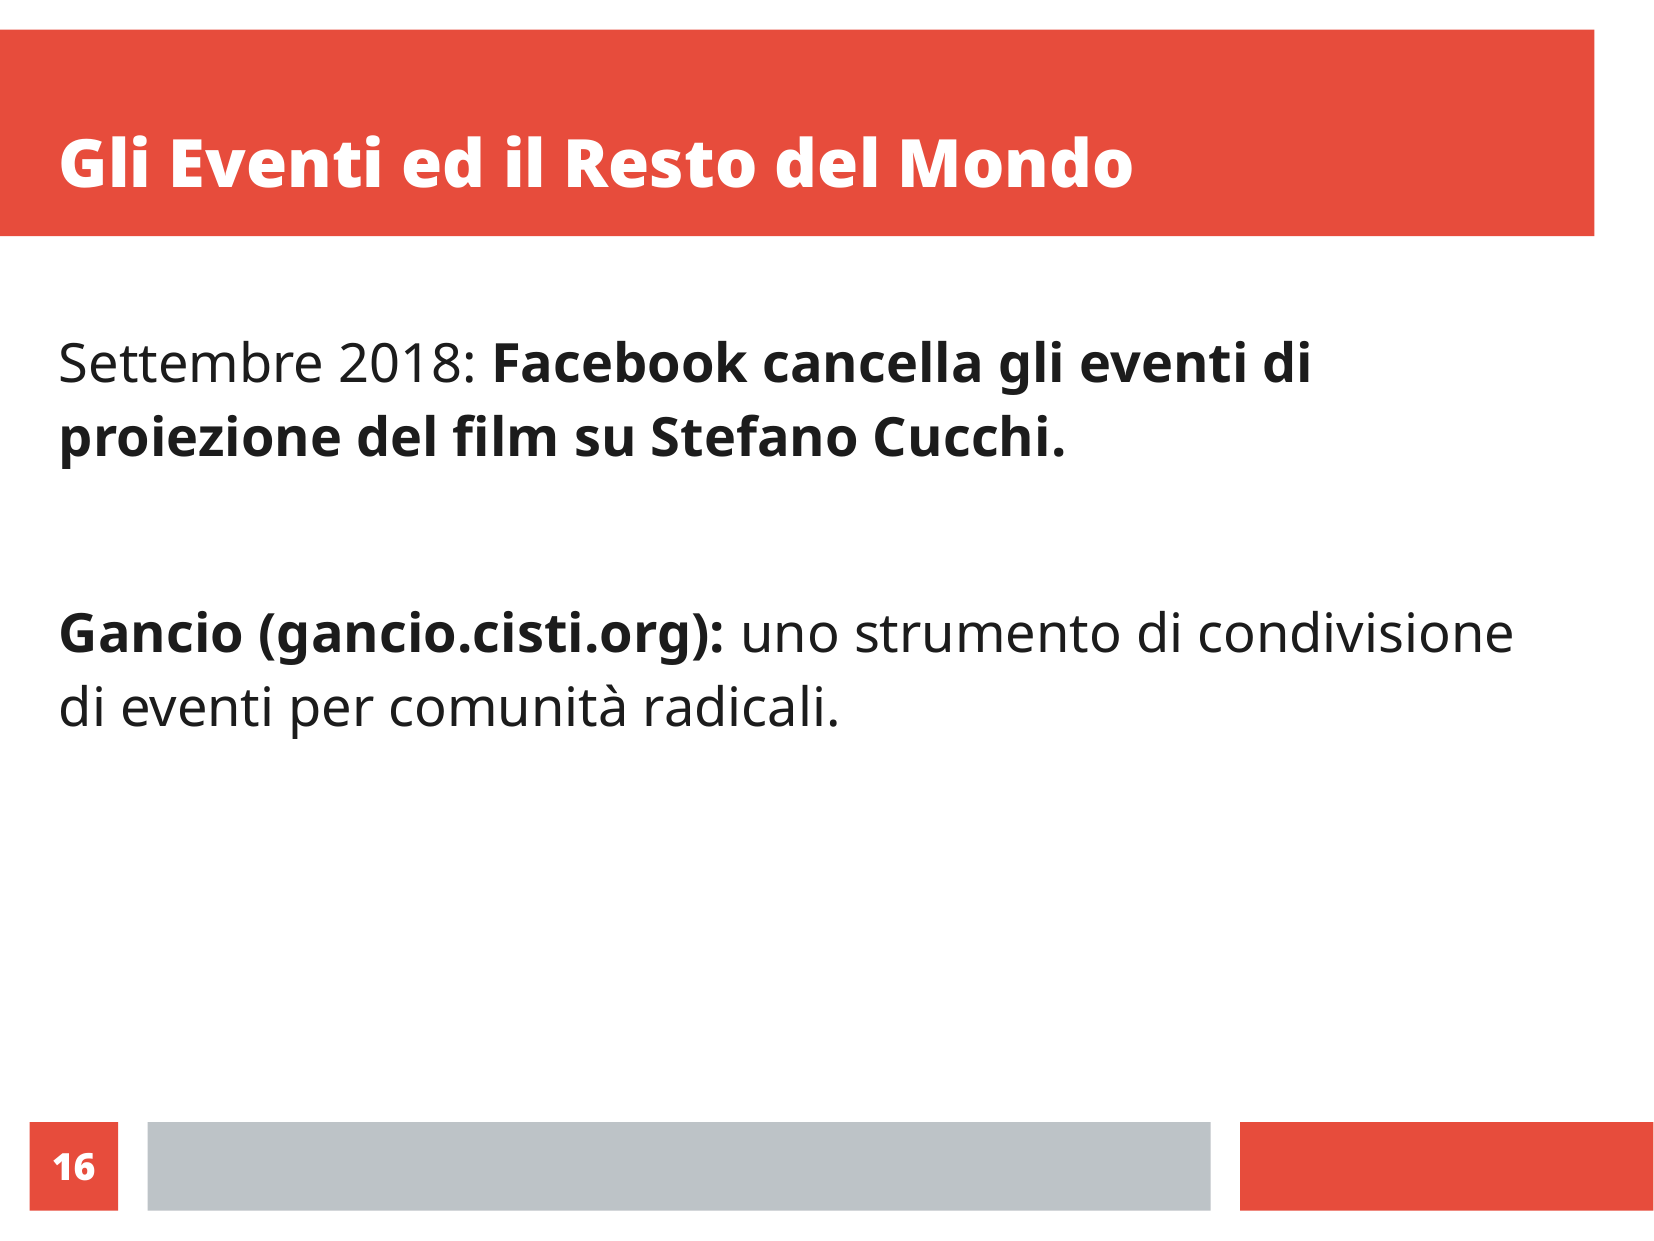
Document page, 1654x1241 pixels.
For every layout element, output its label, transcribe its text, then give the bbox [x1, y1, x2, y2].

title Gli Eventi ed il Resto del Mondo [59, 59, 1595, 207]
list Settembre 2018: Facebook cancella gli eventi di proiezione del film su Stefano Cucchi. Gancio (gancio.cisti.org): uno strumento di condivisione di eventi per comunità radicali. [59, 324, 1565, 1093]
